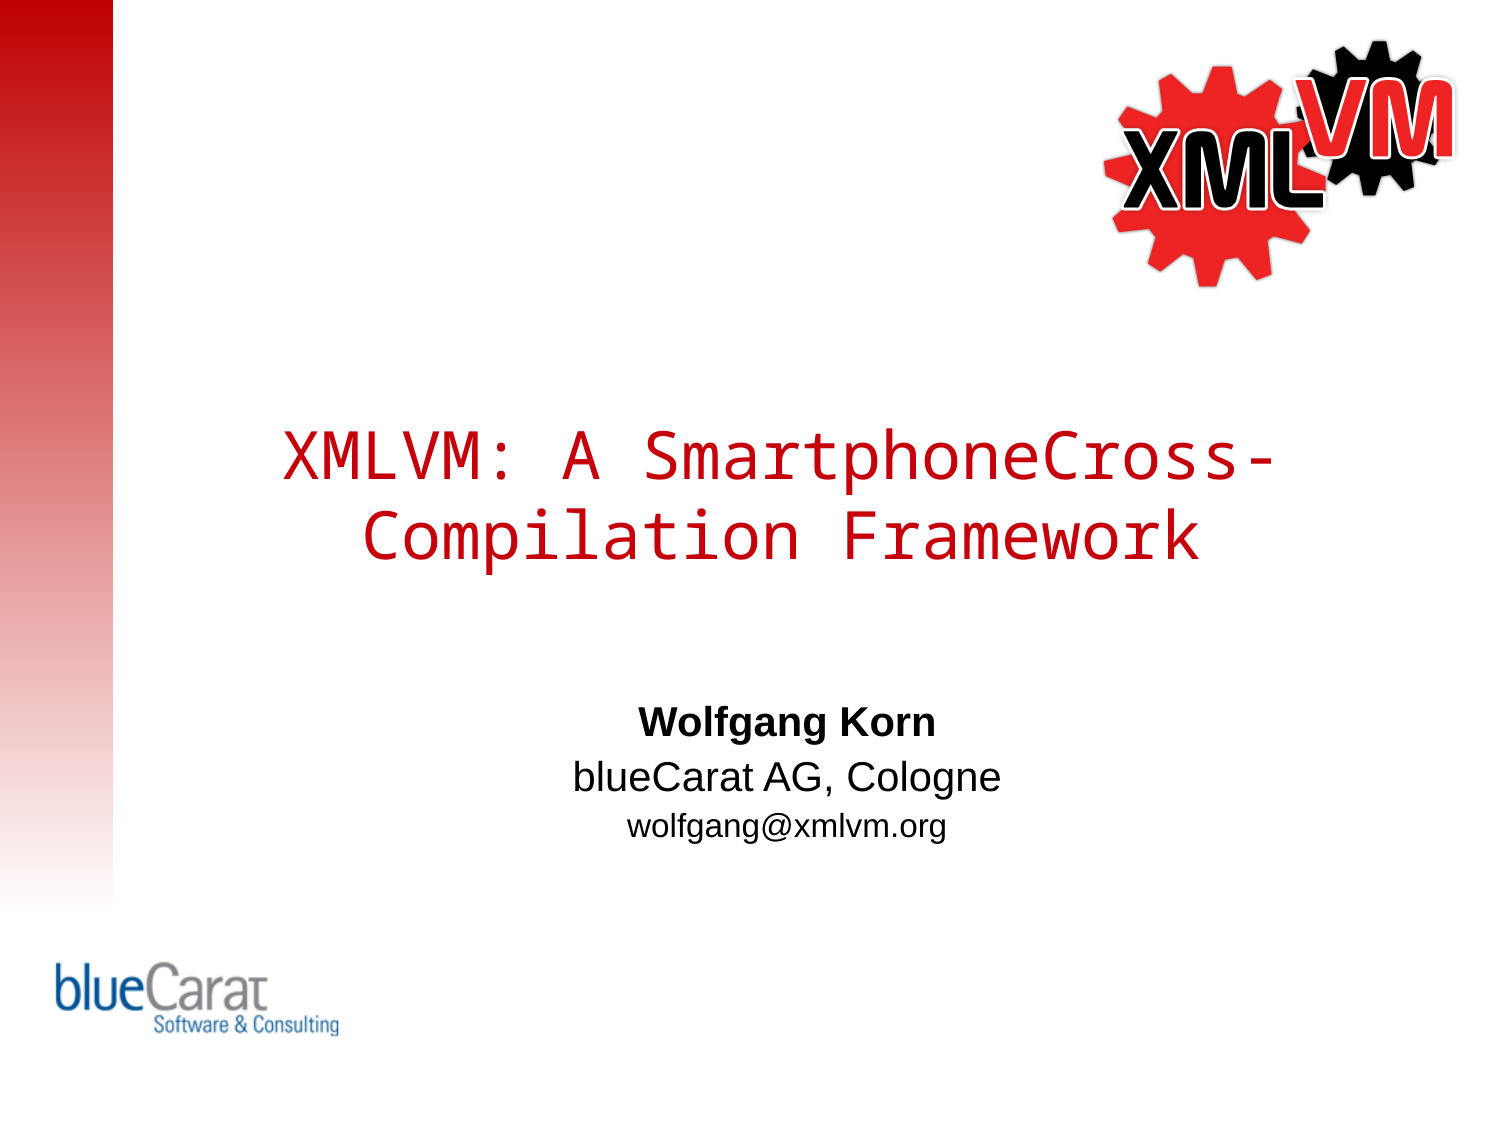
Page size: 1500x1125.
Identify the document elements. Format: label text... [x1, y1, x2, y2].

picture [1100, 37, 1460, 290]
text_box Wolfgang Korn blueCarat AG, Cologne wolfgang@xmlvm.org [262, 699, 1313, 851]
picture [41, 944, 355, 1053]
title XMLVM: A SmartphoneCross-Compilation Framework [124, 412, 1438, 638]
